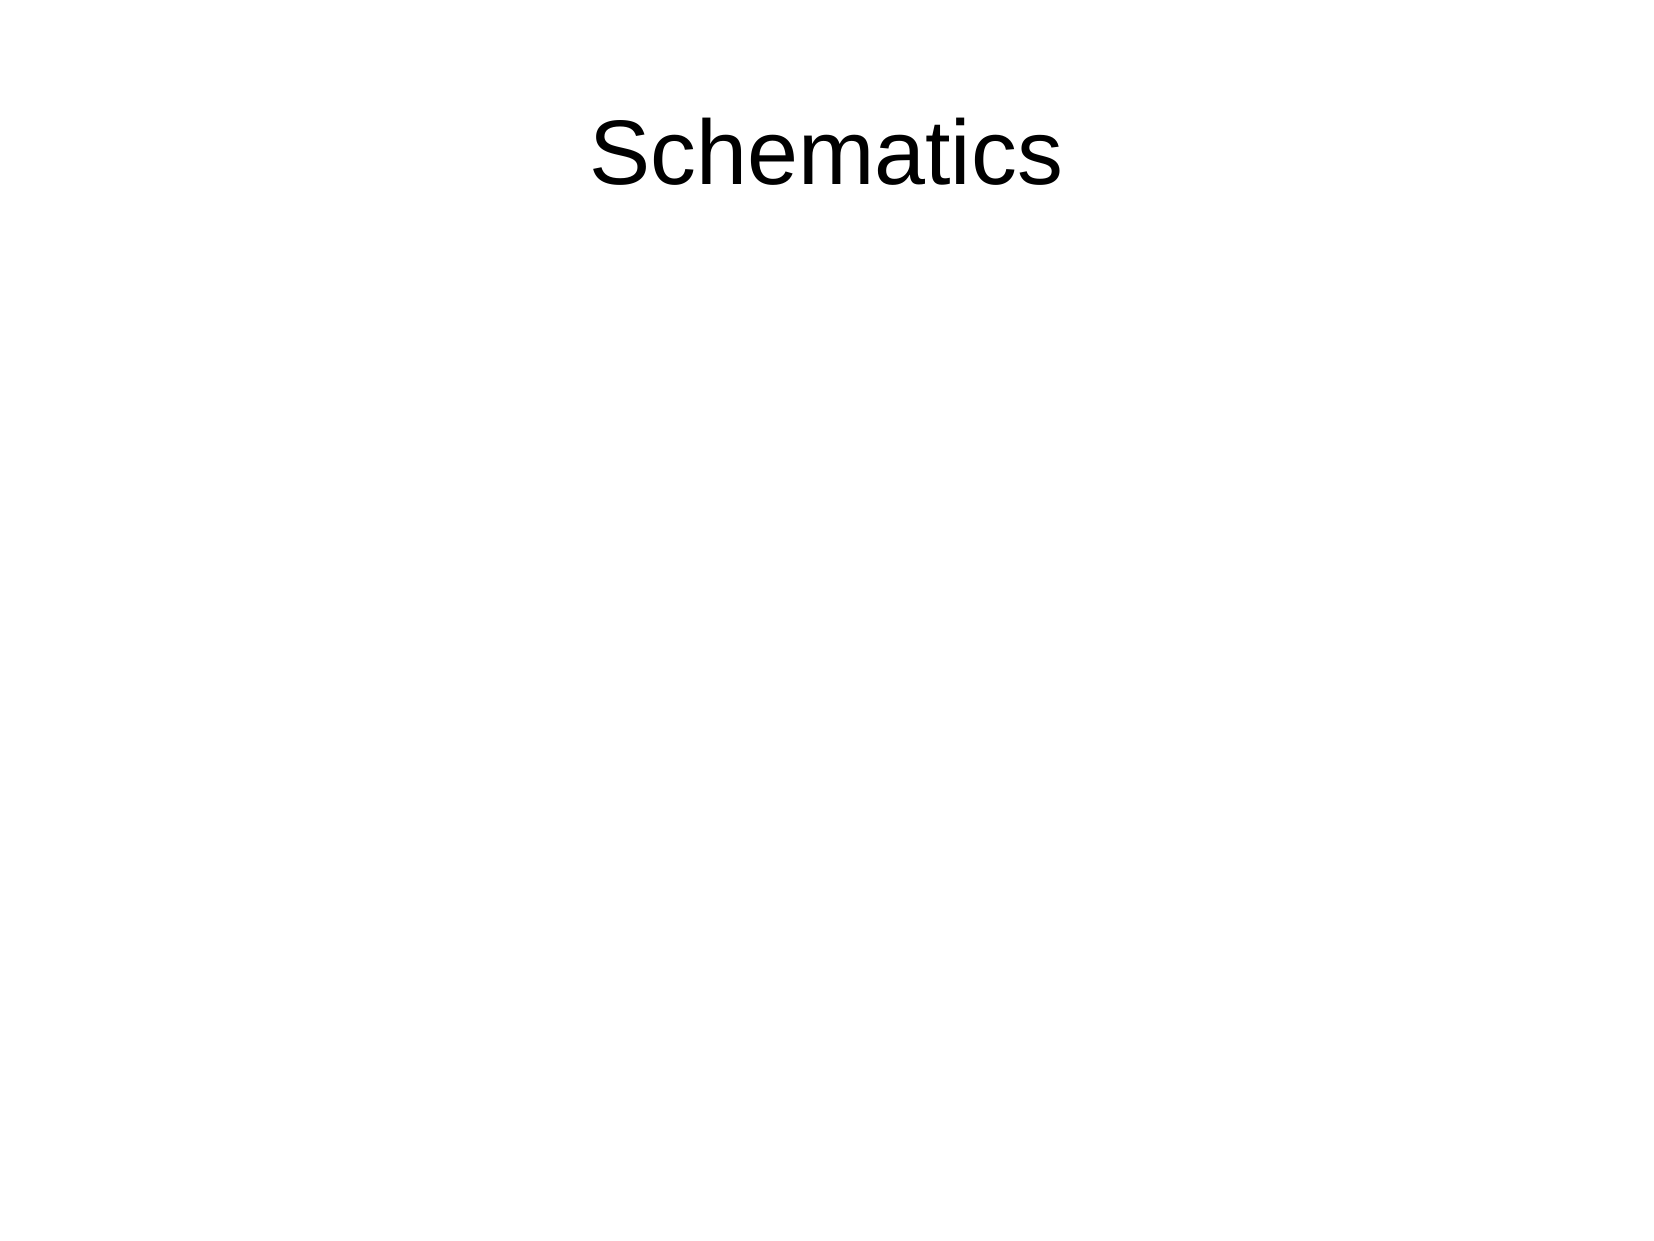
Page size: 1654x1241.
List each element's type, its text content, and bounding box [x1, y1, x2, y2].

title Schematics [82, 49, 1571, 257]
